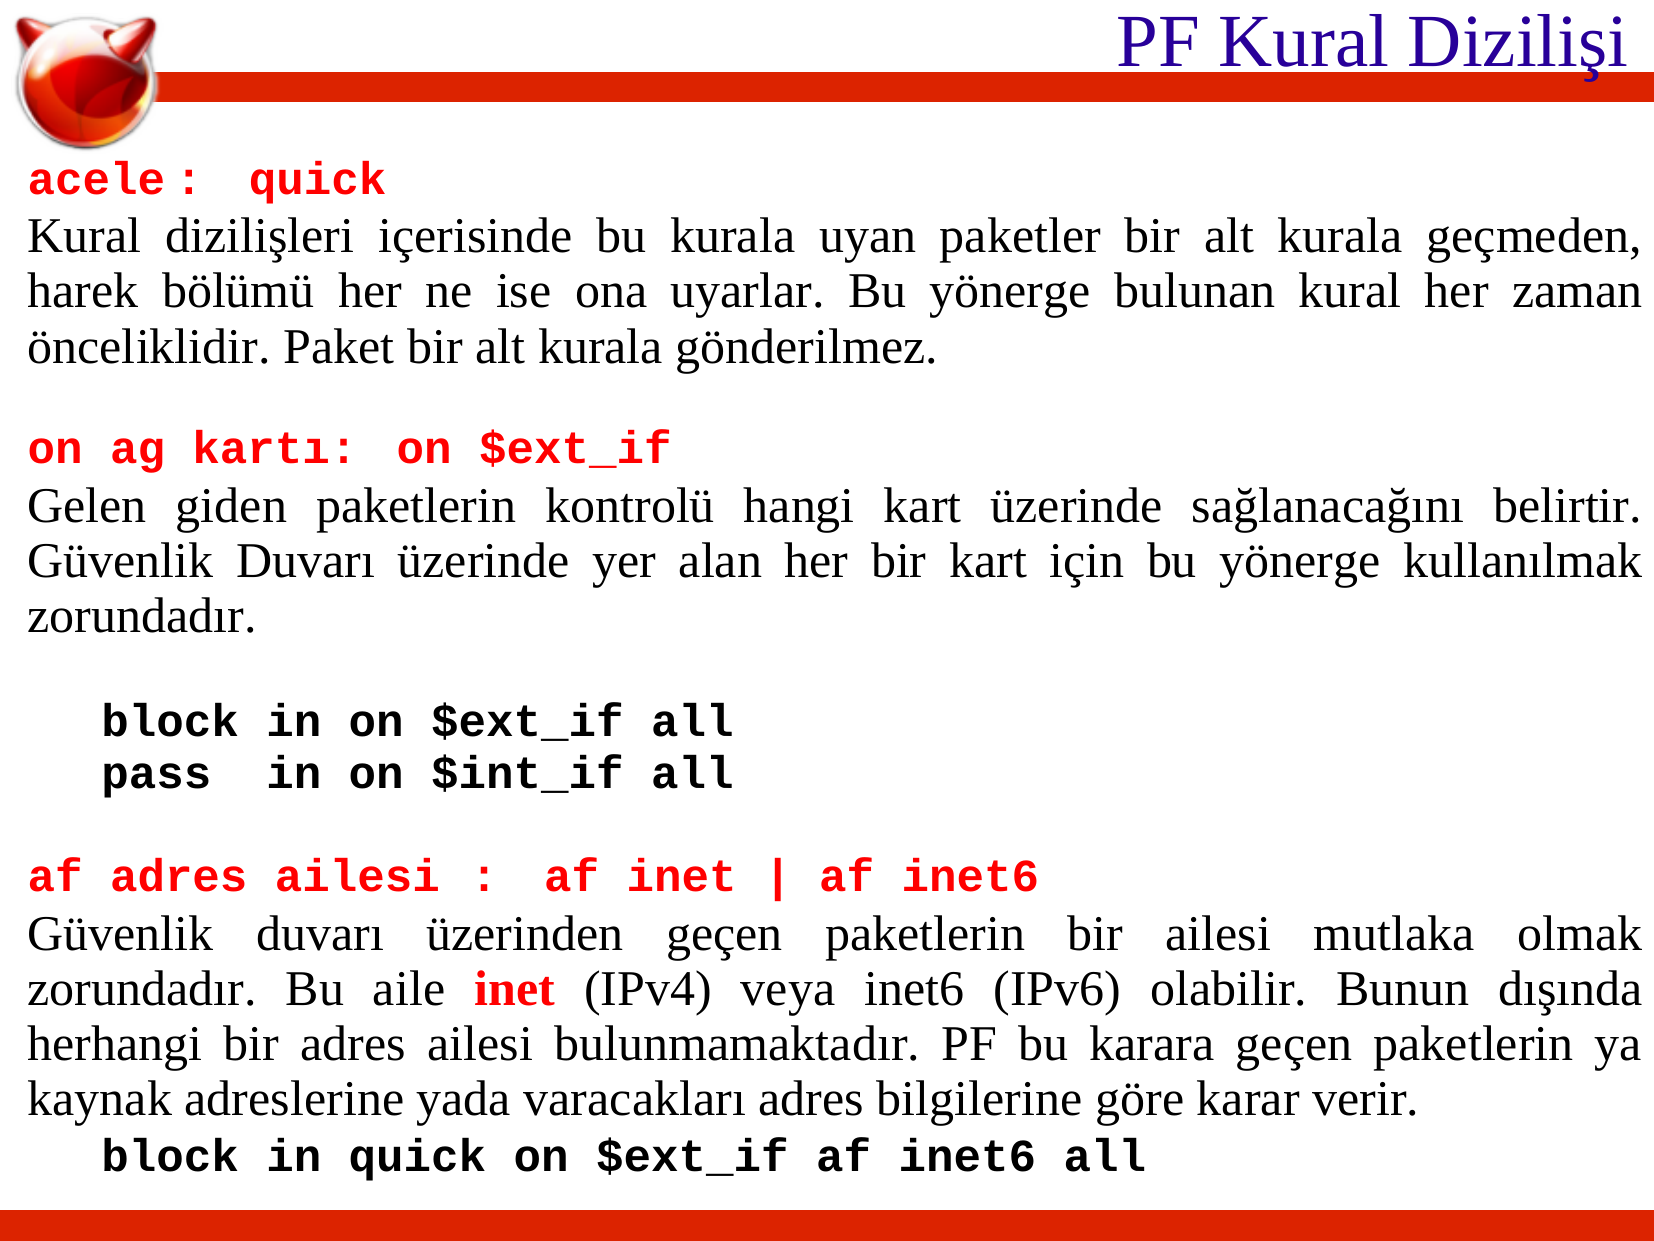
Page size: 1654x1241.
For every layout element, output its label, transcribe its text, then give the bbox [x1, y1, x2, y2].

text_box acele : quick Kural dizilişleri içerisinde bu kurala uyan paketler bir alt kurala geçmeden, harek bölümü her ne ise ona uyarlar. Bu yönerge bulunan kural her zaman önceliklidir. Paket bir alt kurala gönderilmez. on ag kartı: on $ext_if Gelen giden paketlerin kontrolü hangi kart üzerinde sağlanacağını belirtir. Güvenlik Duvarı üzerinde yer alan her bir kart için bu yönerge kullanılmak zorundadır. block in on $ext_if all pass in on $int_if all af adres ailesi : af inet | af inet6 Güvenlik duvarı üzerinden geçen paketlerin bir ailesi mutlaka olmak zorundadır. Bu aile inet (IPv4) veya inet6 (IPv6) olabilir. Bunun dışında herhangi bir adres ailesi bulunmamaktadır. PF bu karara geçen paketlerin ya kaynak adreslerine yada varacakları adres bilgilerine göre karar verir. block in quick on $ext_if af inet6 all [27, 156, 1644, 1198]
picture [10, 12, 165, 154]
text_box [0, 1210, 1654, 1241]
text_box PF Kural Dizilişi [714, 0, 1648, 84]
text_box [165, 72, 1654, 102]
